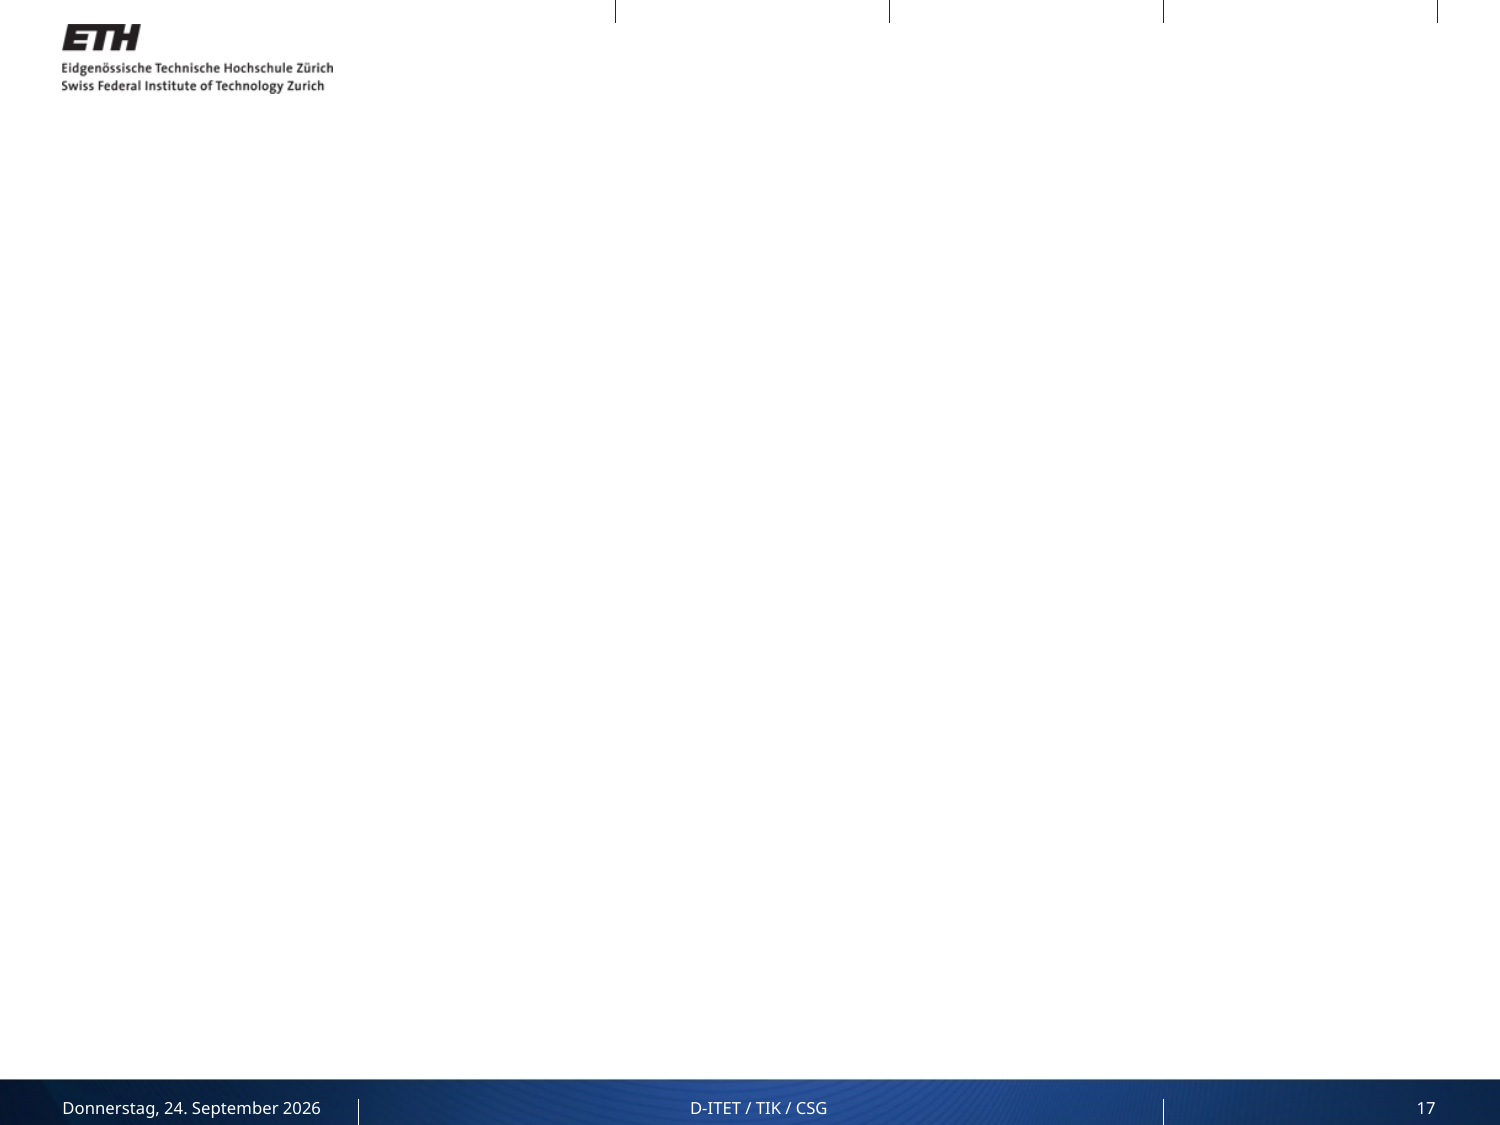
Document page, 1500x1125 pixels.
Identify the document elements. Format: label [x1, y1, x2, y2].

picture [0, 1078, 1500, 1125]
picture [62, 24, 333, 94]
